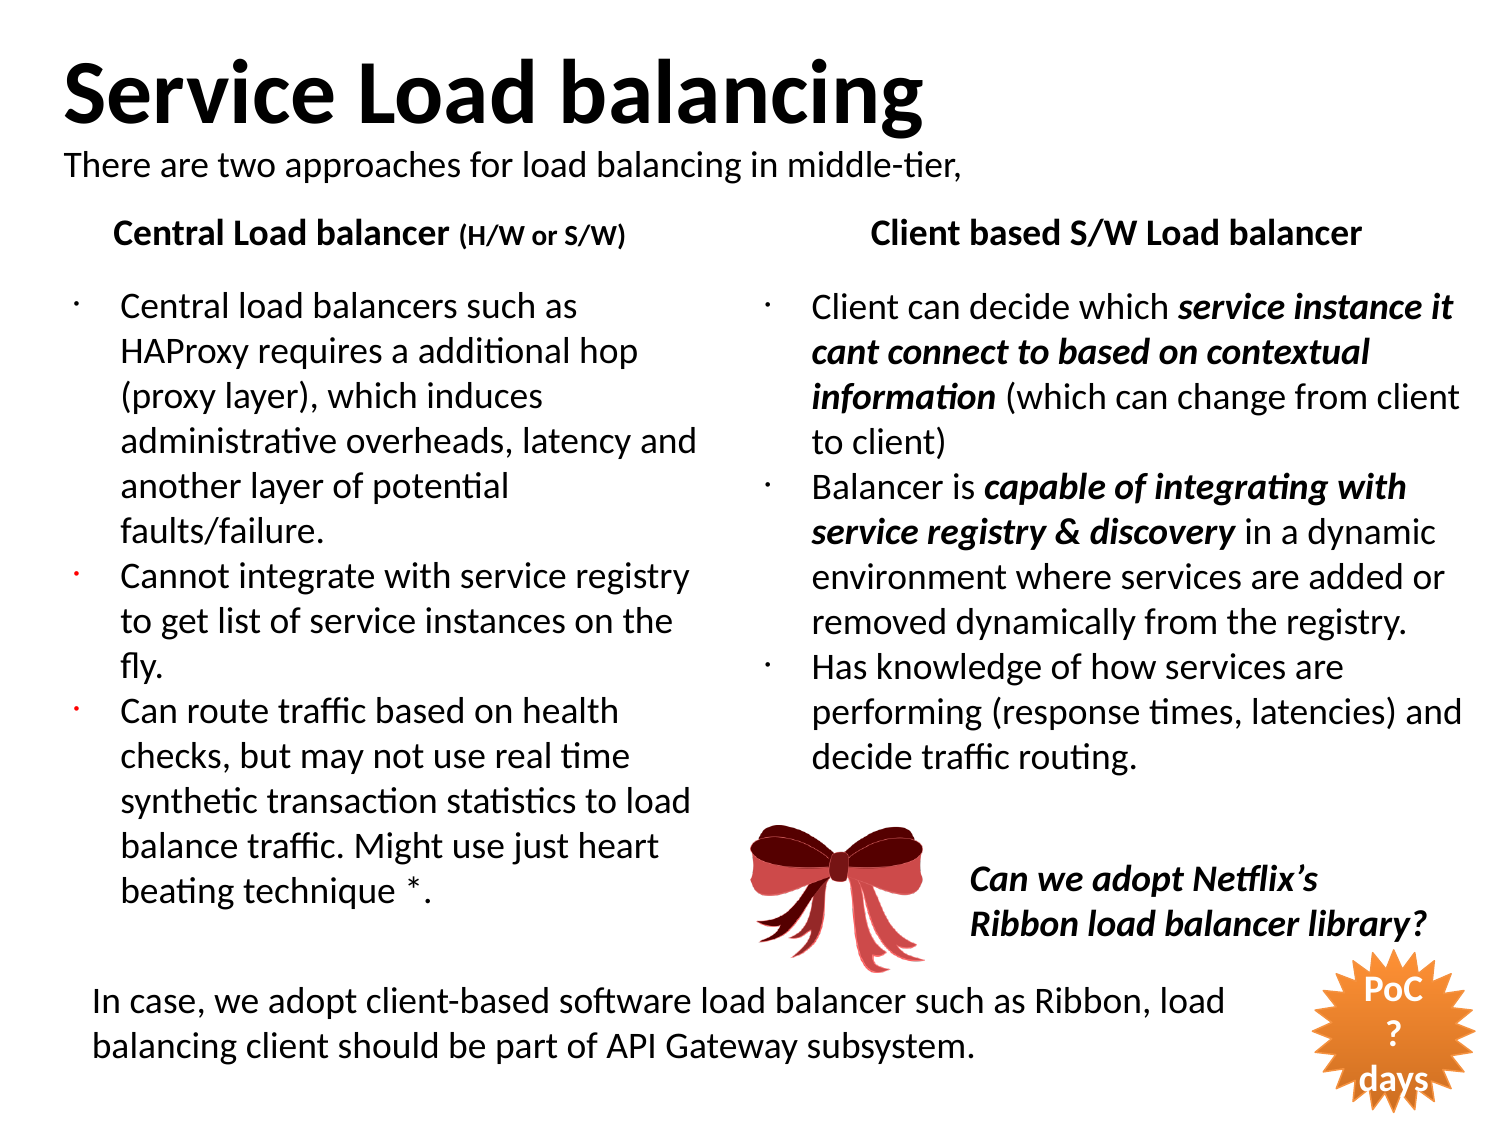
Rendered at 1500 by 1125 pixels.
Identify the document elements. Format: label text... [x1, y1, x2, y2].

text_box Client can decide which service instance it cant connect to based on contextual information (which can change from client to client) Balancer is capable of integrating with service registry & discovery in a dynamic environment where services are added or removed dynamically from the registry. Has knowledge of how services are performing (response times, latencies) and decide traffic routing. [749, 274, 1500, 785]
text_box Client based S/W Load balancer [846, 200, 1388, 260]
text_box Can we adopt Netflix’s Ribbon load balancer library? [955, 846, 1450, 952]
picture [750, 825, 925, 973]
text_box There are two approaches for load balancing in middle-tier, [48, 132, 1388, 193]
text_box In case, we adopt client-based software load balancer such as Ribbon, load balancing client should be part of API Gateway subsystem. [77, 968, 1355, 1074]
text_box PoC ? days [1312, 949, 1475, 1113]
text_box Central Load balancer (H/W or S/W) [77, 200, 663, 260]
text_box Central load balancers such as HAProxy requires a additional hop (proxy layer), which induces administrative overheads, latency and another layer of potential faults/failure. Cannot integrate with service registry to get list of service instances on the fly. Can route traffic based on health checks, but may not use real time synthetic transaction statistics to load balance traffic. Might use just heart beating technique *. [58, 273, 719, 919]
title Service Load balancing [48, 24, 1399, 130]
